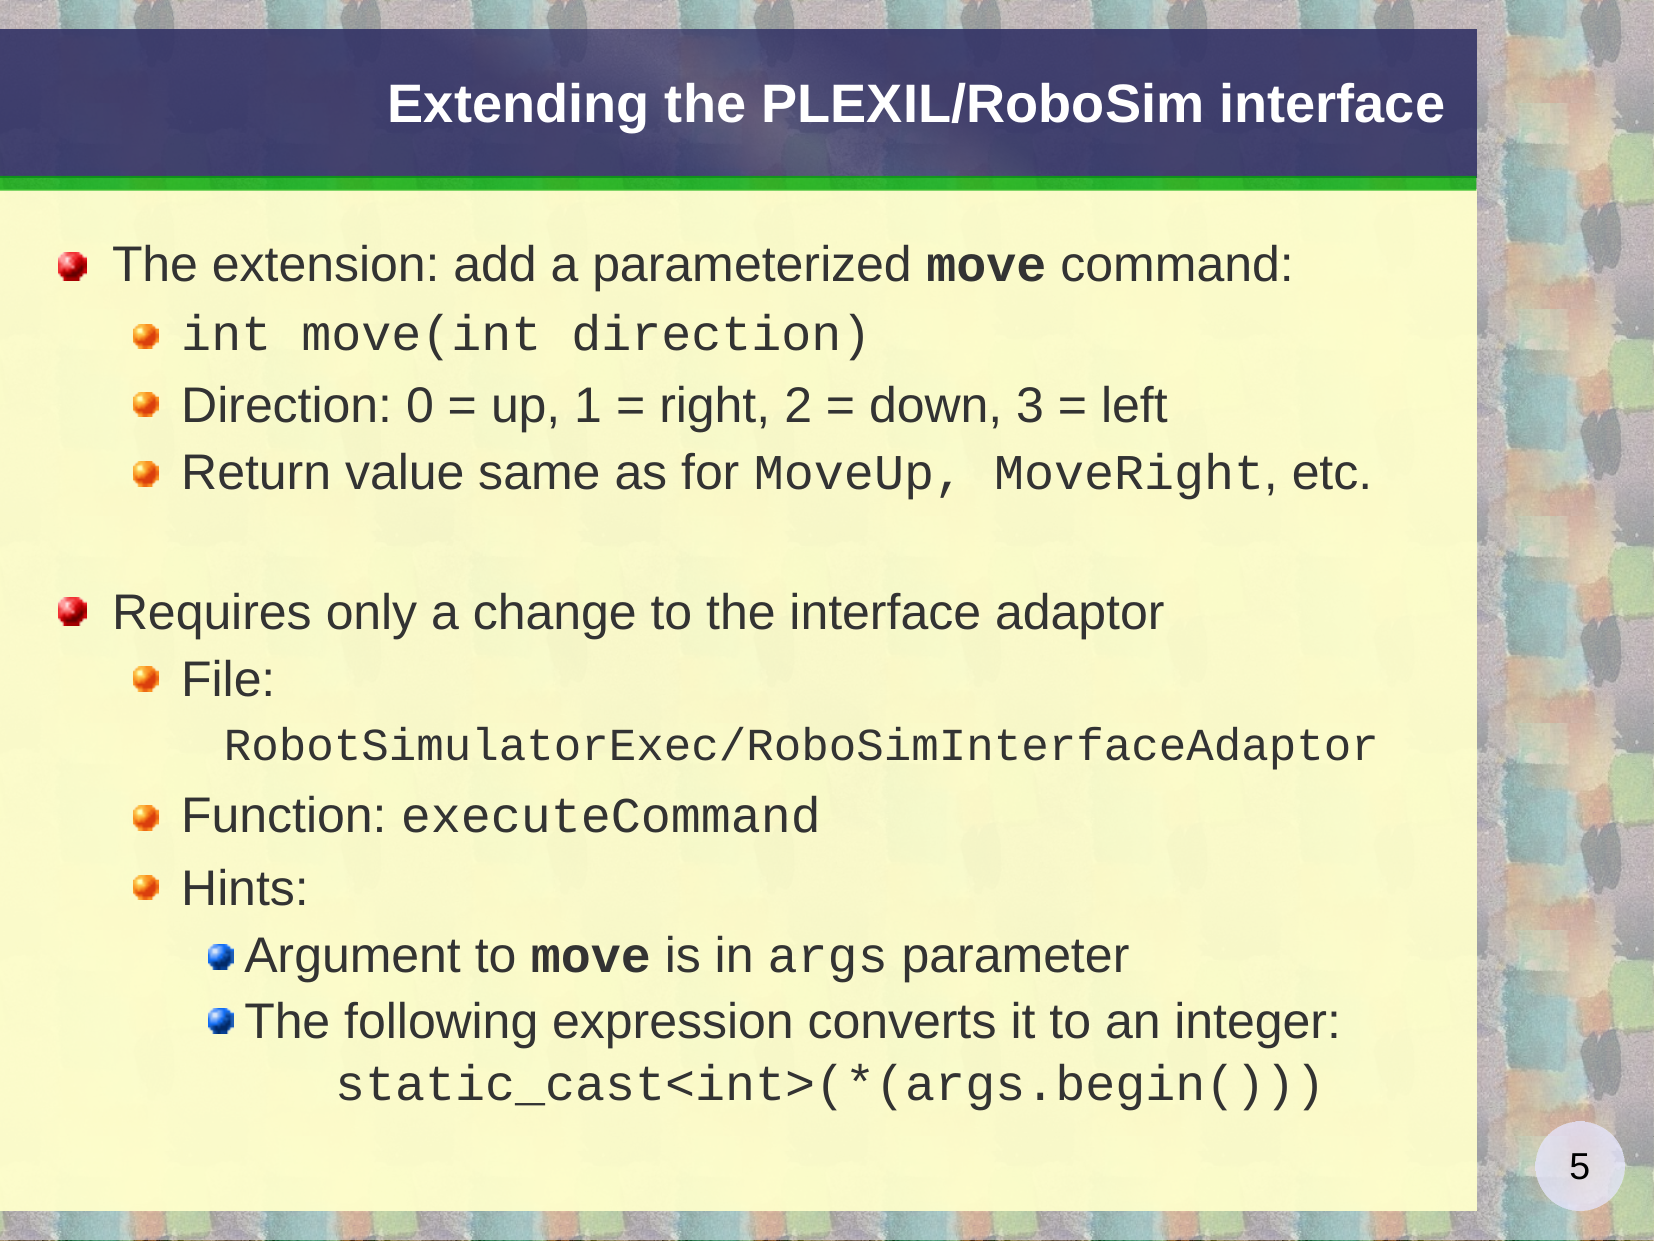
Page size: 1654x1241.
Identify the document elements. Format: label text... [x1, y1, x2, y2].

list The extension: add a parameterized move command: int move(int direction) Direction: 0 = up, 1 = right, 2 = down, 3 = left Return value same as for MoveUp, MoveRight, etc. Requires only a change to the interface adaptor File: RobotSimulatorExec/RoboSimInterfaceAdaptor Function: executeCommand Hints: Argument to move is in args parameter The following expression converts it to an integer: static_cast<int>(*(args.begin())) [58, 236, 1418, 1167]
title Extending the PLEXIL/RoboSim interface [29, 59, 1447, 148]
